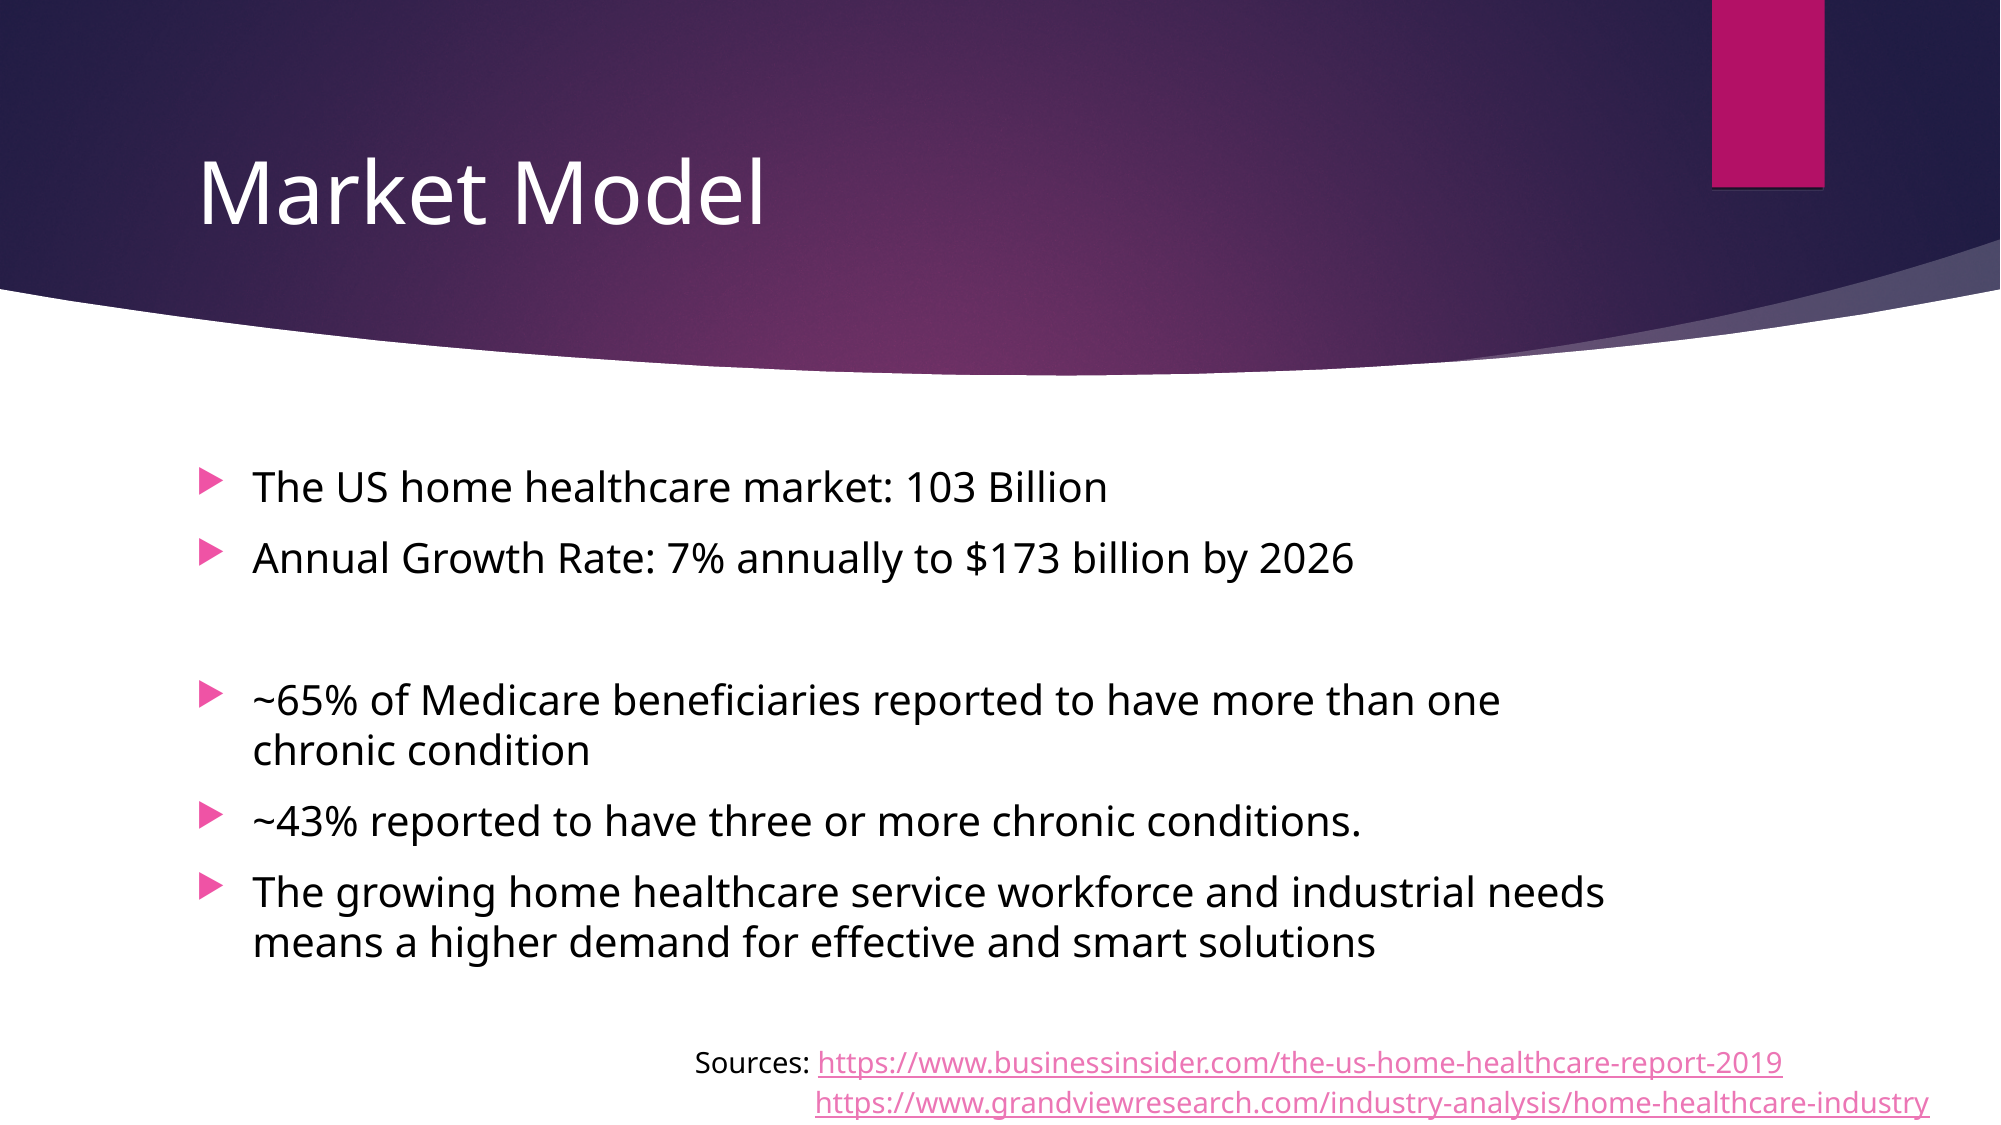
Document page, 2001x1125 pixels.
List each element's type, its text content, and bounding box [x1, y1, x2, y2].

text_box Sources: https://www.businessinsider.com/the-us-home-healthcare-report-2019 https://www.grandviewresearch.com/industry-analysis/home-healthcare-industry [679, 1036, 2000, 1125]
text_box [0, 0, 2000, 1125]
title Market Model [181, 74, 1649, 304]
list The US home healthcare market: 103 Billion Annual Growth Rate: 7% annually to $173 billion by 2026 ~65% of Medicare beneficiaries reported to have more than one chronic condition ~43% reported to have three or more chronic conditions. The growing home healthcare service workforce and industrial needs means a higher demand for effective and smart solutions [181, 453, 1649, 1025]
